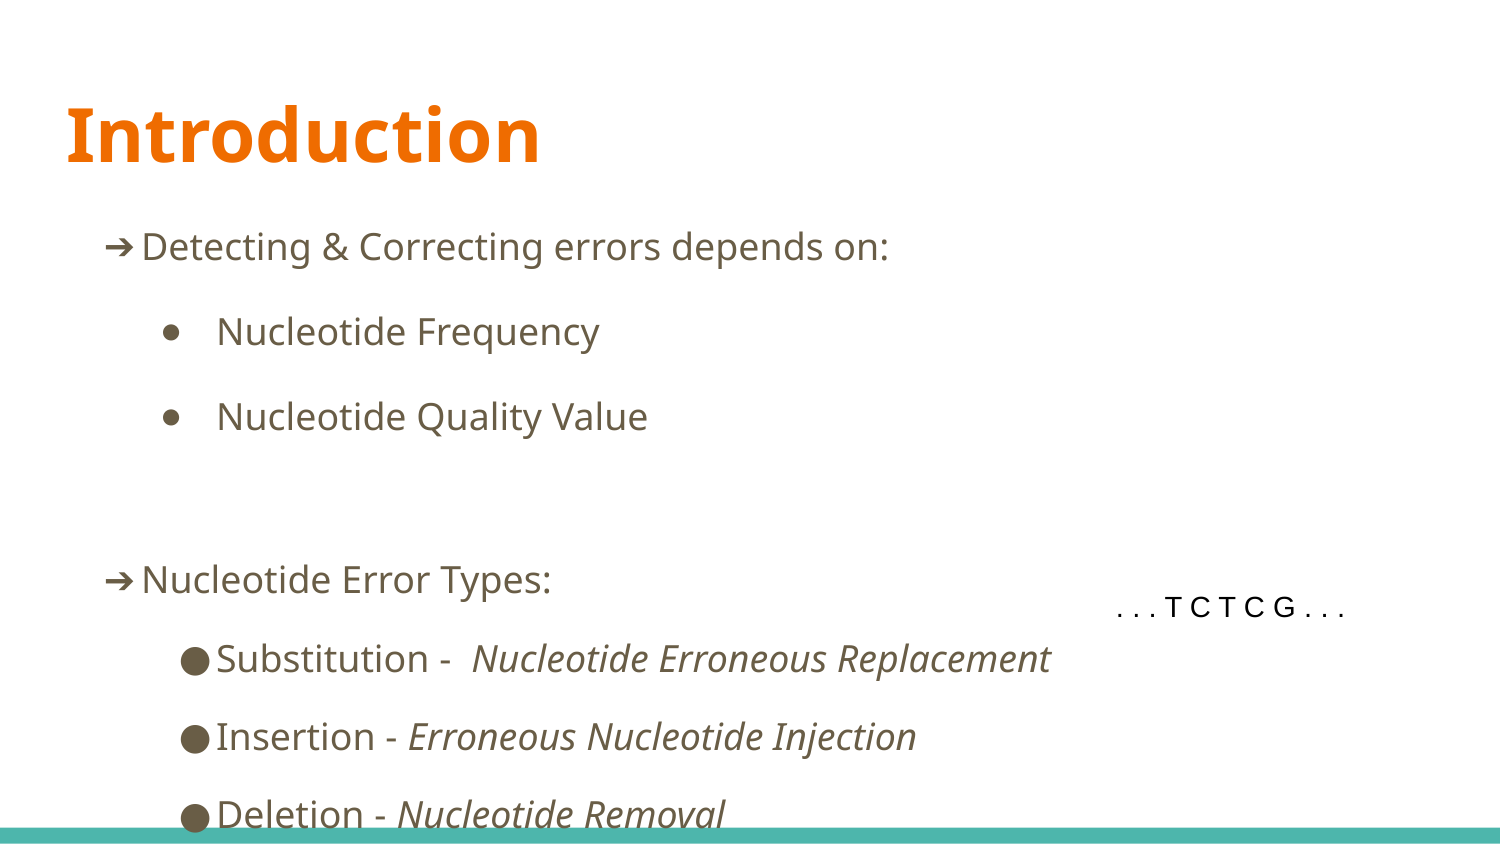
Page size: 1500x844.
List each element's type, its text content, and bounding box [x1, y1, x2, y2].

text_box . . . T C T C G . . . [1100, 573, 1382, 618]
title Introduction [51, 72, 1449, 189]
list Detecting & Correcting errors depends on: Nucleotide Frequency Nucleotide Quality Value Nucleotide Error Types: Substitution - Nucleotide Erroneous Replacement Insertion - Erroneous Nucleotide Injection Deletion - Nucleotide Removal [51, 207, 1449, 750]
